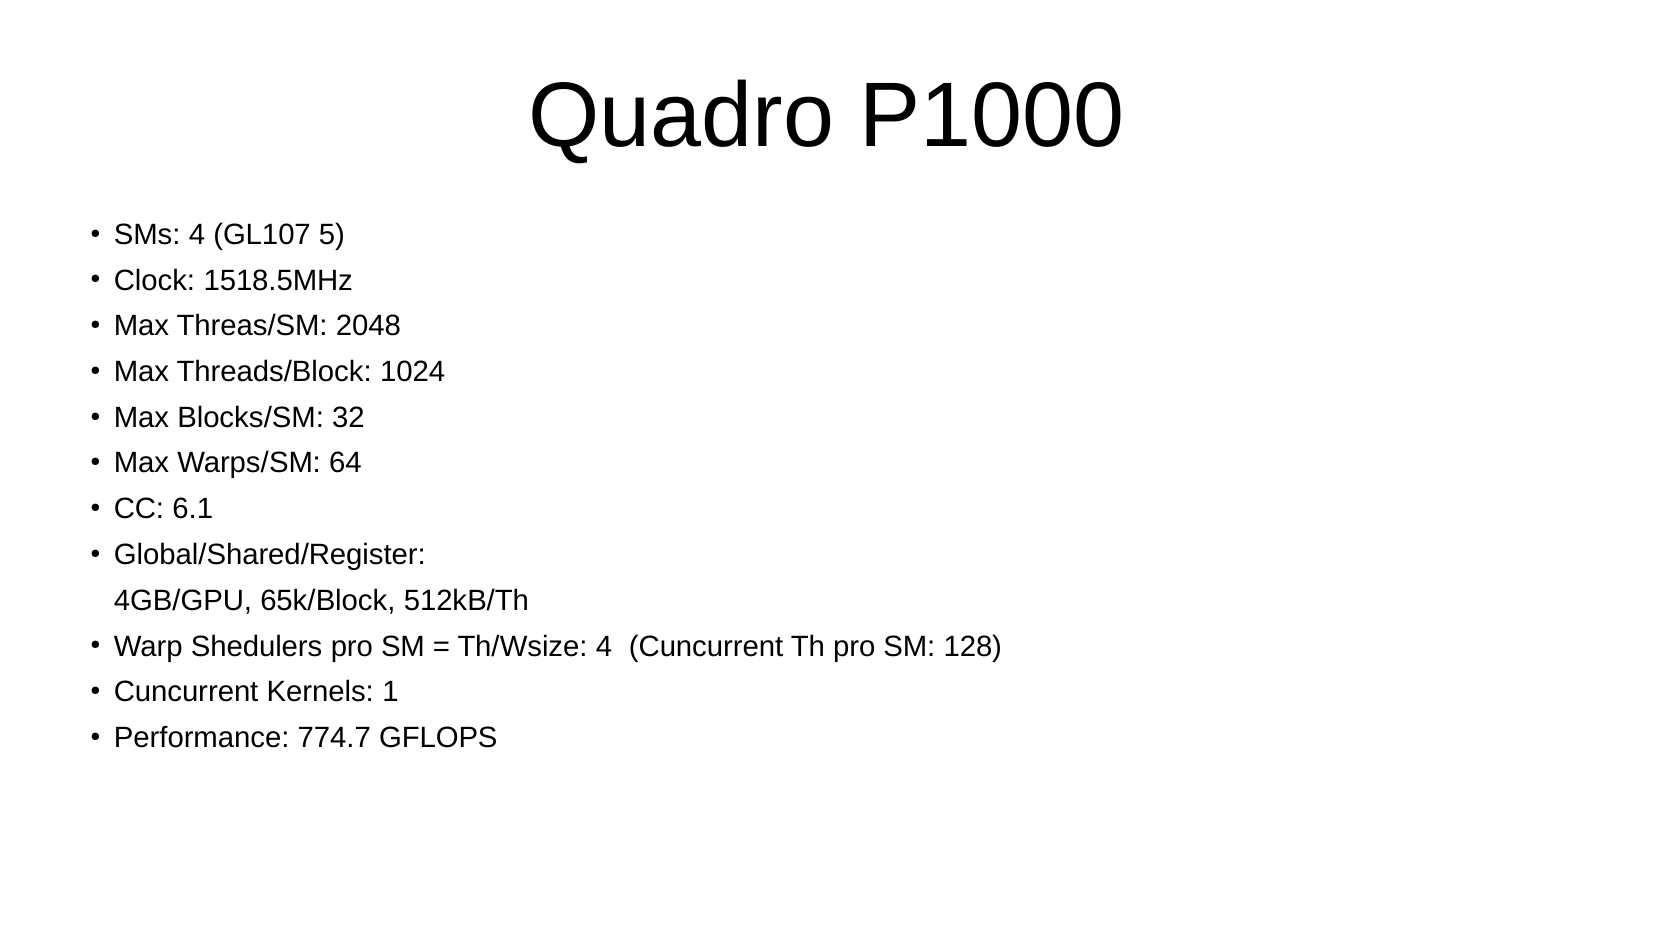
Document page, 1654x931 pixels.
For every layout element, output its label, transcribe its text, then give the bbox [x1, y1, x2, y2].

title Quadro P1000 [82, 37, 1571, 193]
list SMs: 4 (GL107 5) Clock: 1518.5MHz Max Threas/SM: 2048 Max Threads/Block: 1024 Max Blocks/SM: 32 Max Warps/SM: 64 CC: 6.1 Global/Shared/Register: 4GB/GPU, 65k/Block, 512kB/Th Warp Shedulers pro SM = Th/Wsize: 4 (Cuncurrent Th pro SM: 128) Cuncurrent Kernels: 1 Performance: 774.7 GFLOPS [82, 217, 1571, 758]
